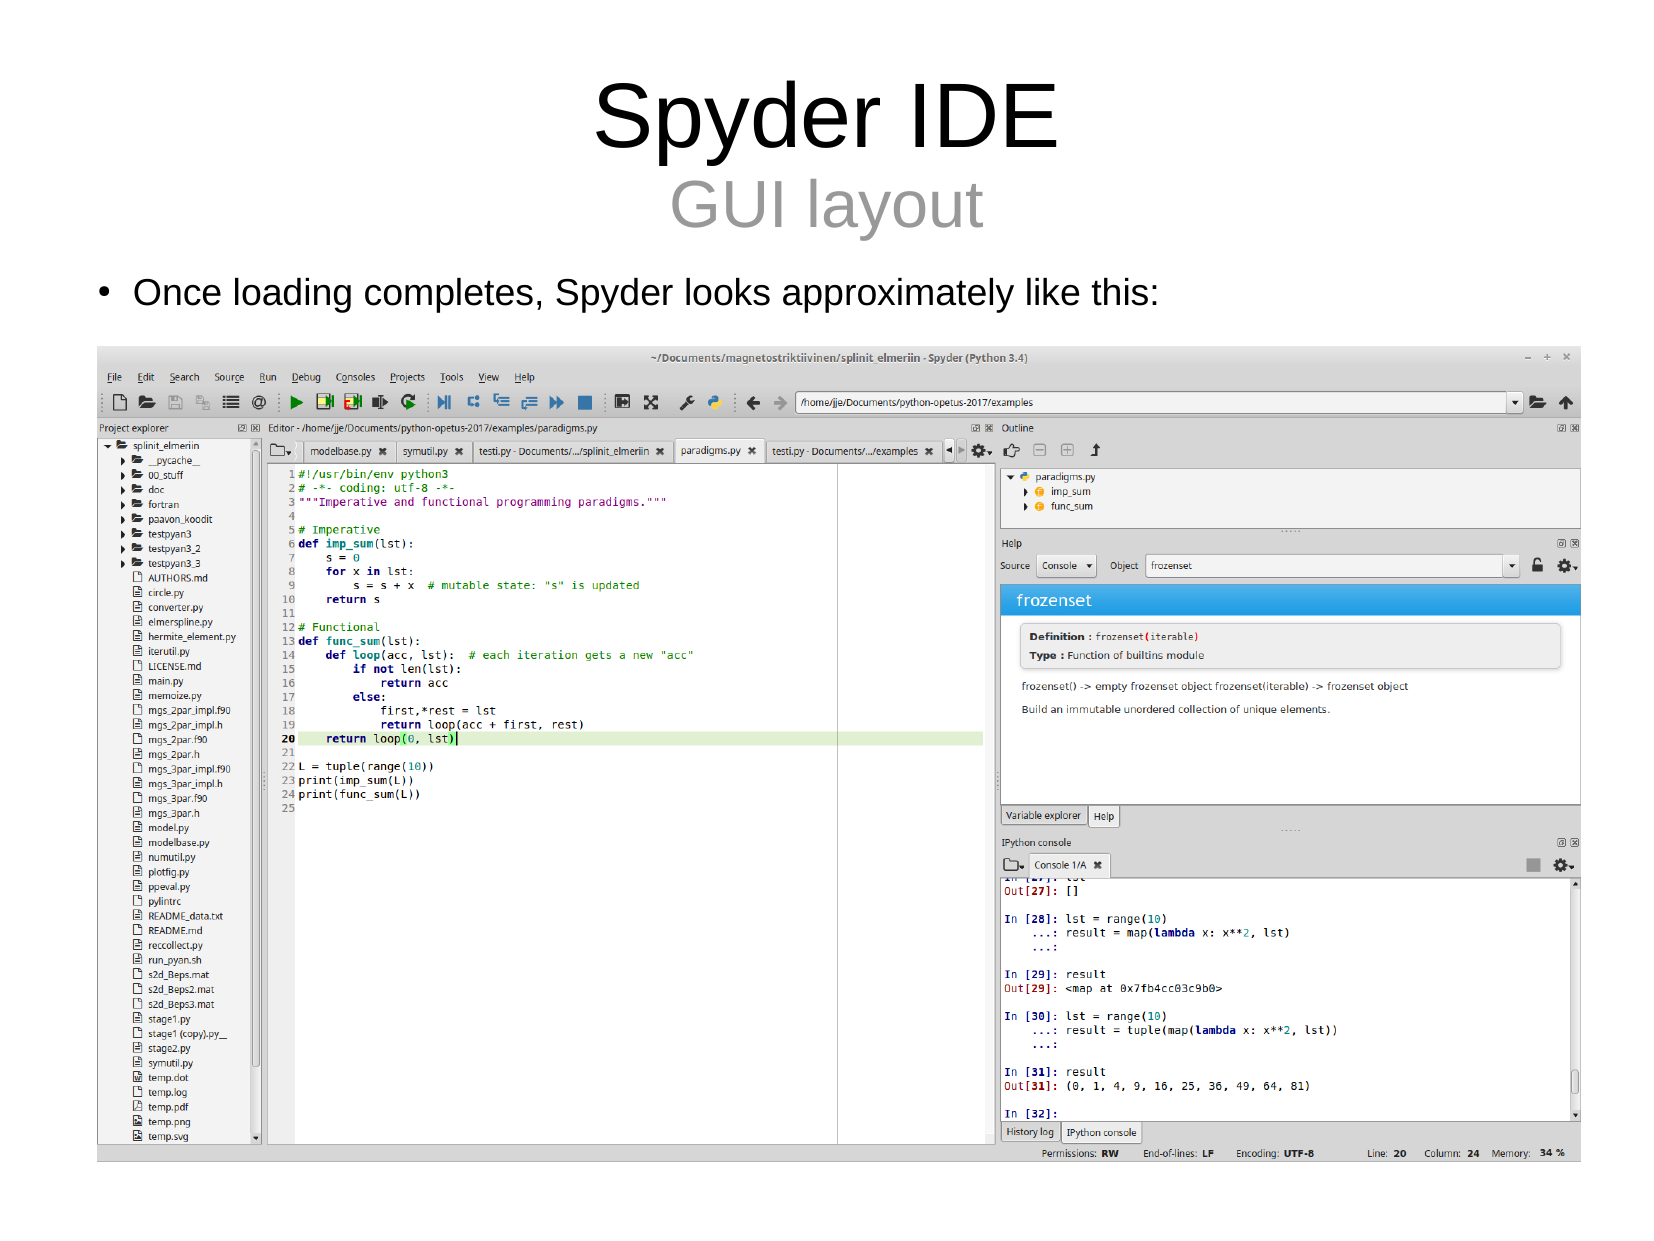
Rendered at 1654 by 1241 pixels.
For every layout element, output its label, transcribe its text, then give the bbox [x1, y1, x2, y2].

text_box Once loading completes, Spyder looks approximately like this: [82, 264, 1561, 326]
picture [97, 346, 1581, 1162]
title Spyder IDE GUI layout [82, 49, 1571, 257]
